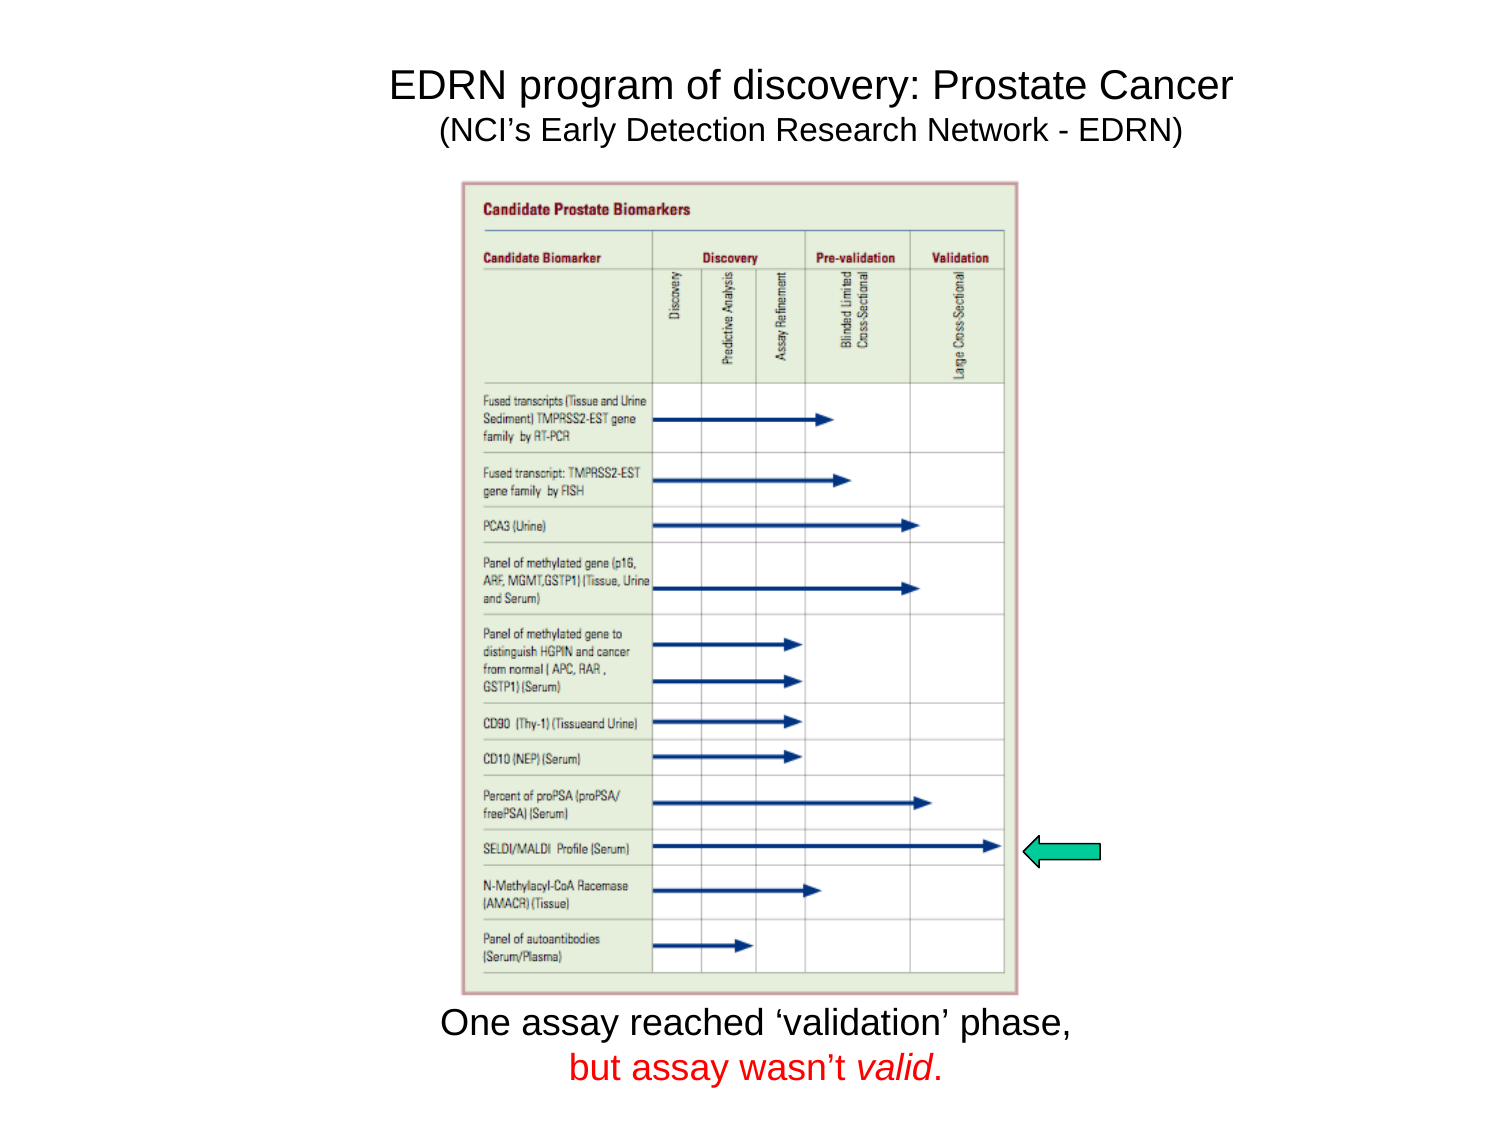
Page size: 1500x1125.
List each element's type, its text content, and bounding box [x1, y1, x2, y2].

text_box One assay reached ‘validation’ phase, but assay wasn’t valid. [425, 990, 1087, 1096]
text_box EDRN program of discovery: Prostate Cancer (NCI’s Early Detection Research Network - EDRN) [374, 50, 1250, 156]
text_box [446, 166, 1031, 990]
